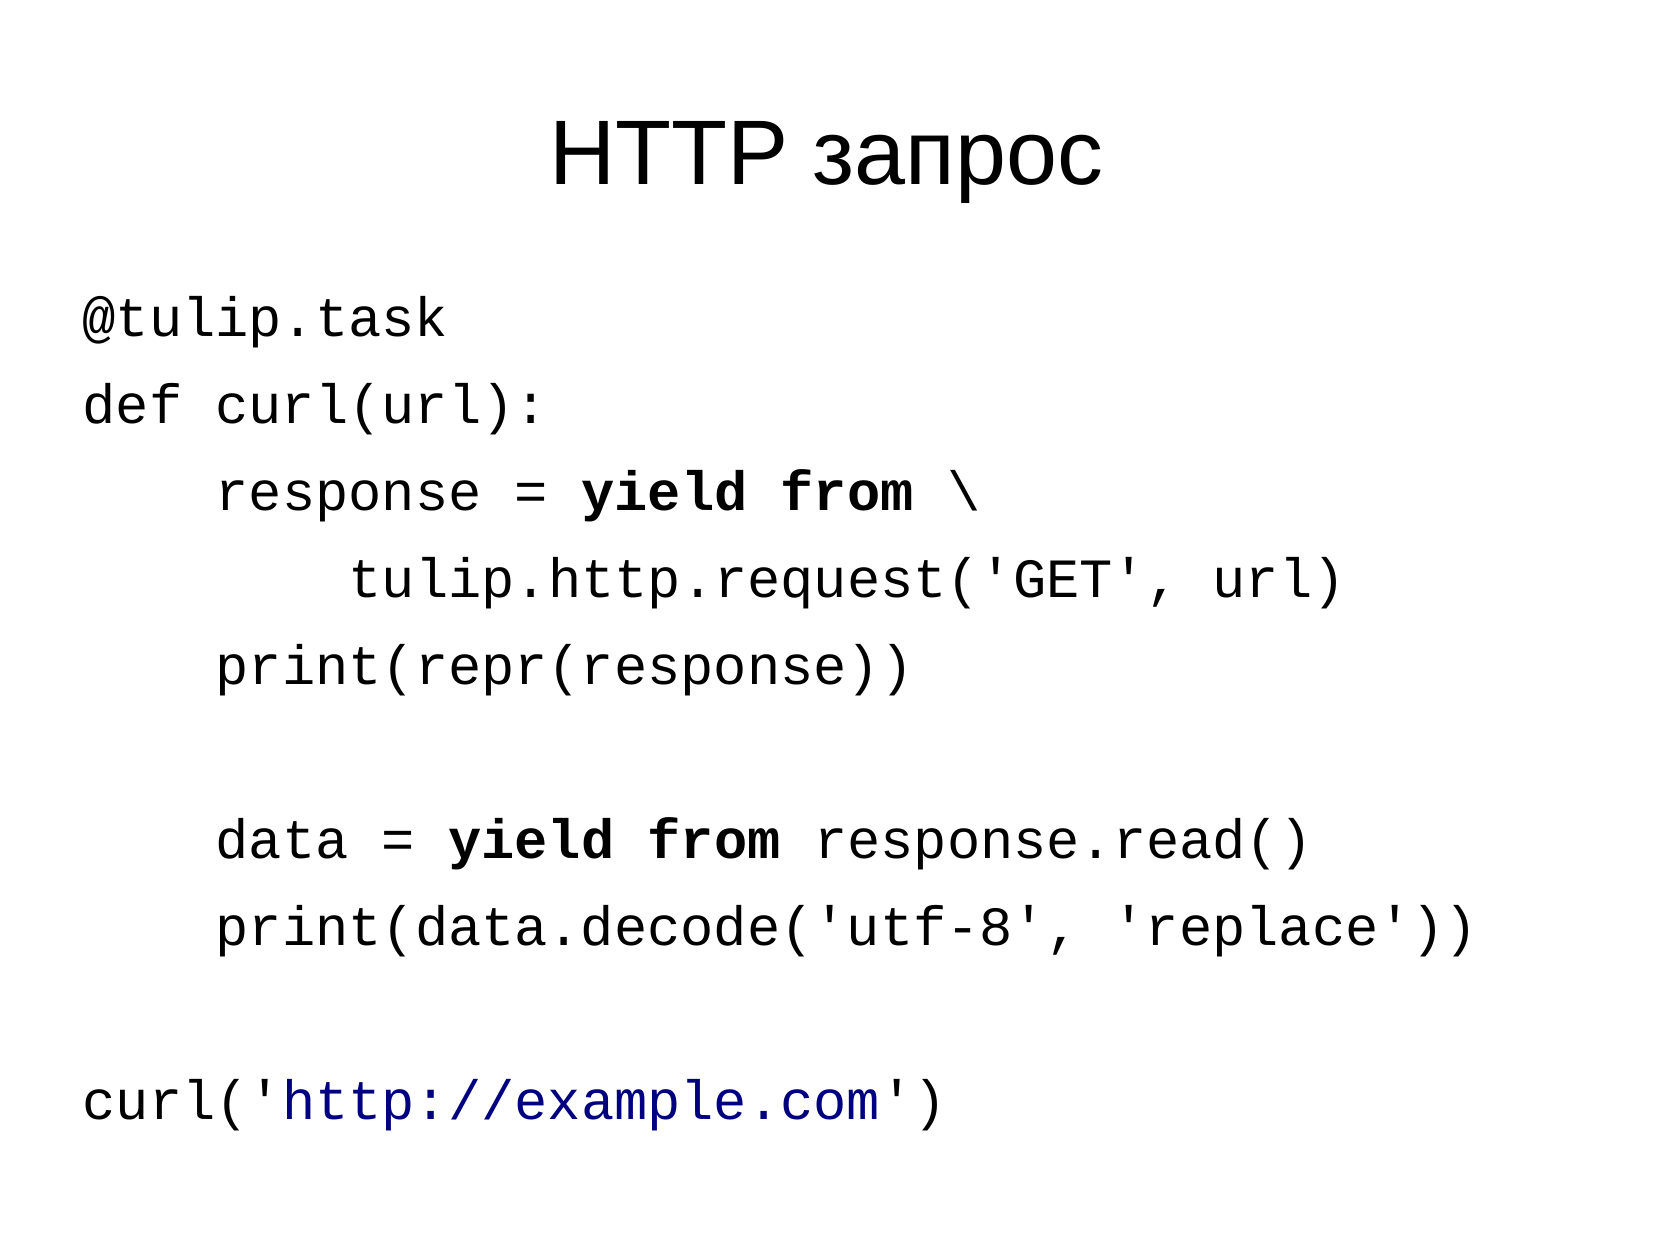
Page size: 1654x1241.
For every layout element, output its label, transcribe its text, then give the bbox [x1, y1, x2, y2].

title HTTP запрос [82, 49, 1571, 257]
list @tulip.task def curl(url): response = yield from \ tulip.http.request('GET', url) print(repr(response)) data = yield from response.read() print(data.decode('utf-8', 'replace')) curl('http://example.com') [82, 290, 1571, 1141]
